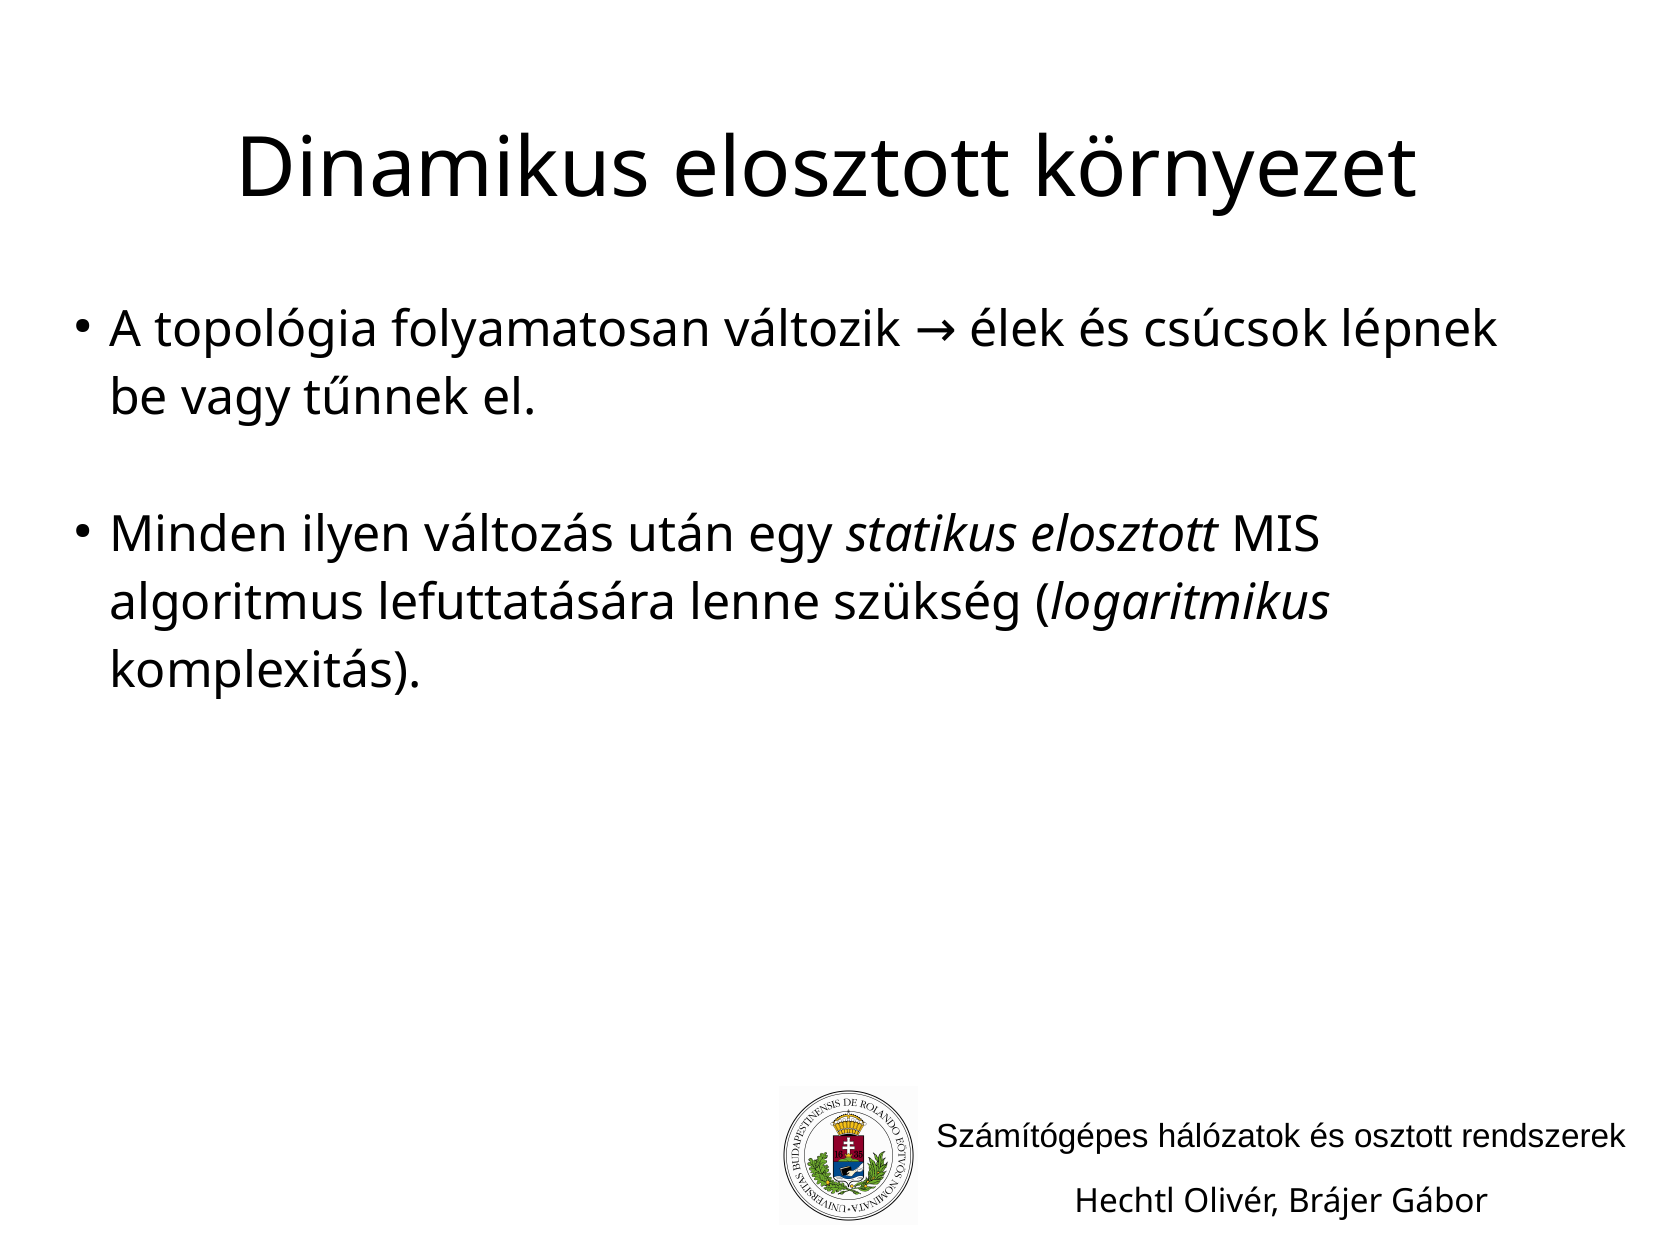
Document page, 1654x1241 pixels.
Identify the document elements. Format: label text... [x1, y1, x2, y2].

title Dinamikus elosztott környezet [82, 82, 1571, 246]
text_box Számítógépes hálózatok és osztott rendszerek [921, 1110, 1654, 1170]
text_box Hechtl Olivér, Brájer Gábor [944, 1169, 1619, 1223]
text_box A topológia folyamatosan változik → élek és csúcsok lépnek be vagy tűnnek el. Minden ilyen változás után egy statikus elosztott MIS algoritmus lefuttatására lenne szükség (logaritmikus komplexitás). [59, 285, 1583, 595]
picture [779, 1086, 918, 1225]
